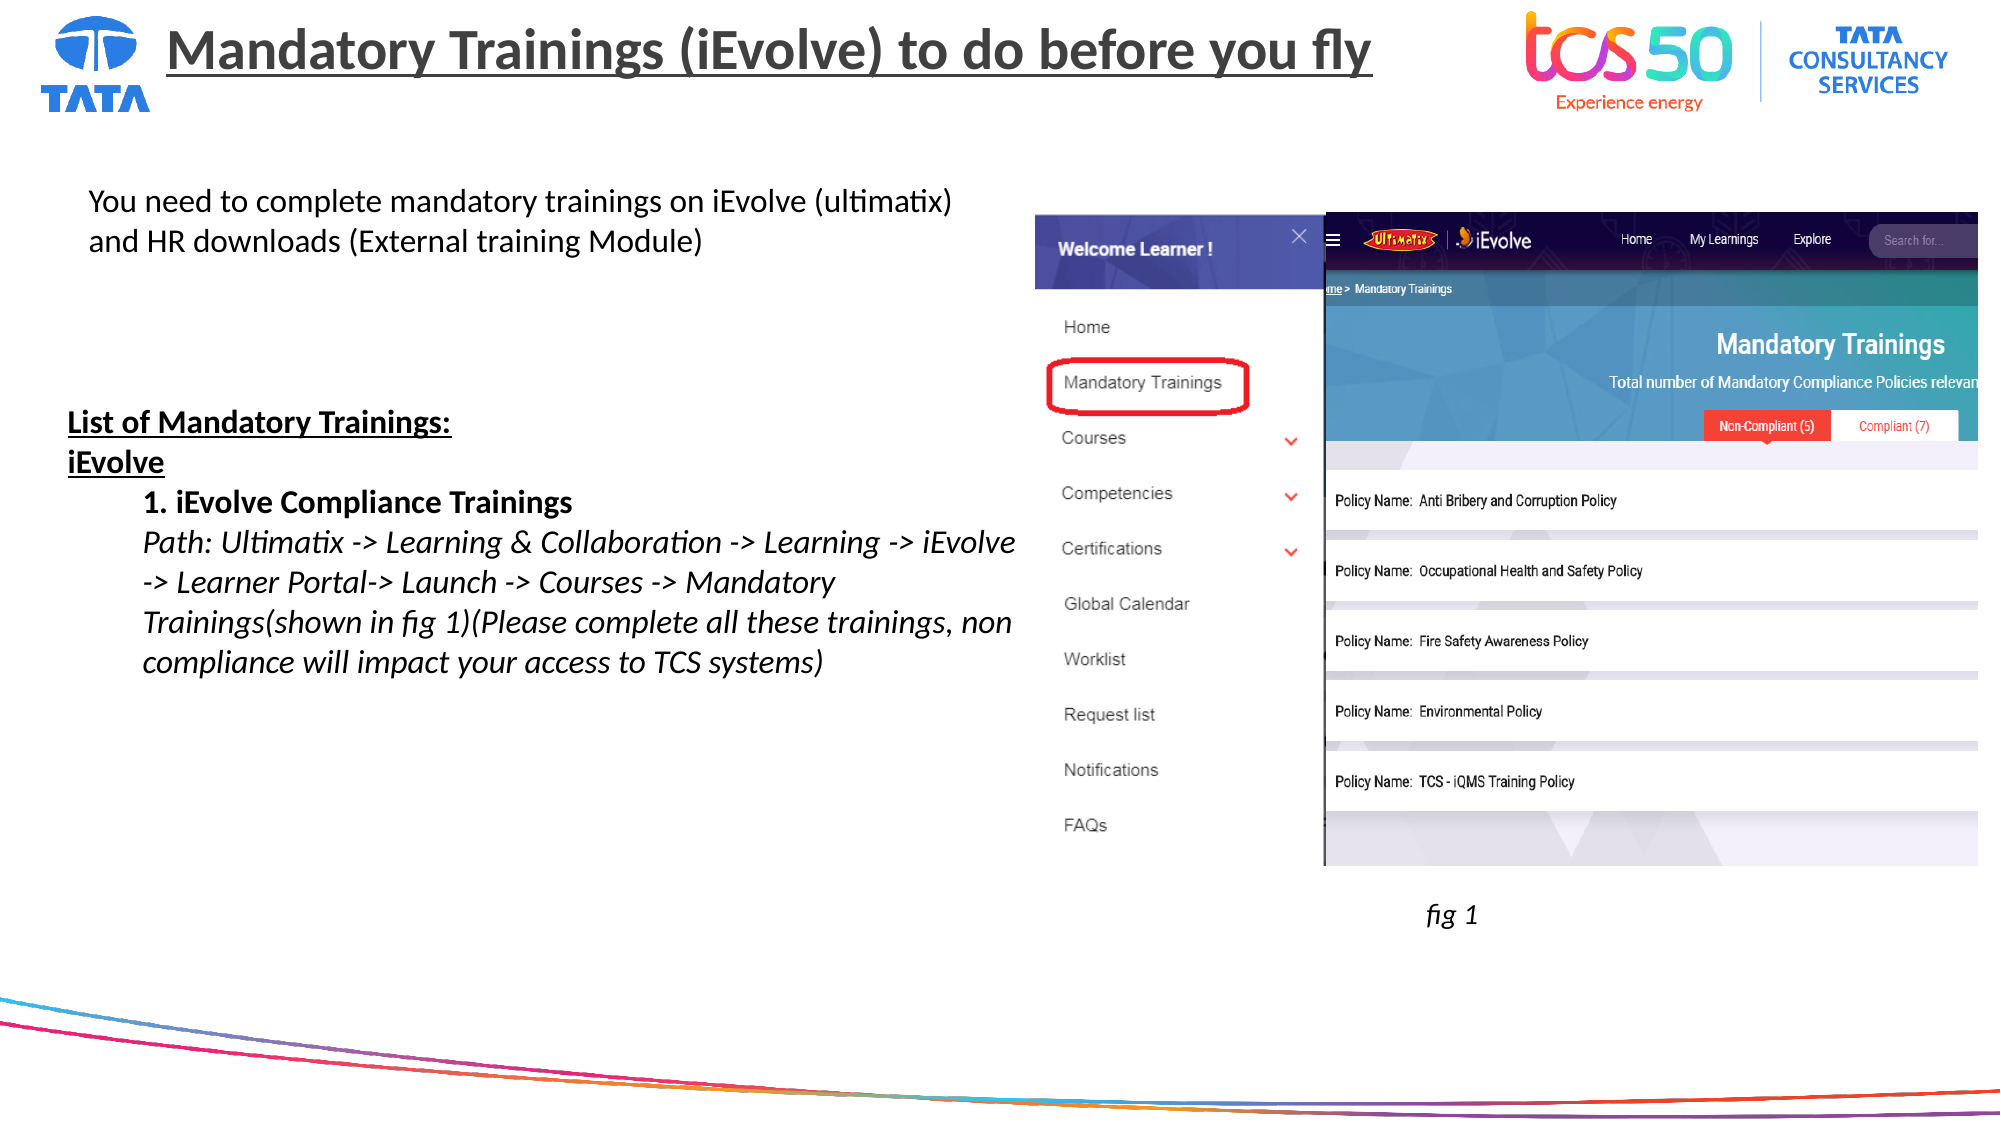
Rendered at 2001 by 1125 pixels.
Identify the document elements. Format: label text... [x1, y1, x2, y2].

picture [1526, 11, 1948, 112]
text_box List of Mandatory Trainings: iEvolve 1. iEvolve Compliance Trainings Path: Ultimatix -> Learning & Collaboration -> Learning -> iEvolve -> Learner Portal-> Launch -> Courses -> Mandatory Trainings(shown in fig 1)(Please complete all these trainings, non compliance will impact your access to TCS systems) [52, 393, 1035, 688]
text_box fig 1 [1411, 887, 1537, 938]
picture [1035, 212, 1978, 866]
picture [0, 949, 2000, 1125]
text_box You need to complete mandatory trainings on iEvolve (ultimatix) and HR downloads (External training Module) [73, 171, 977, 347]
picture [41, 16, 150, 112]
title Mandatory Trainings (iEvolve) to do before you fly [151, 14, 1802, 141]
